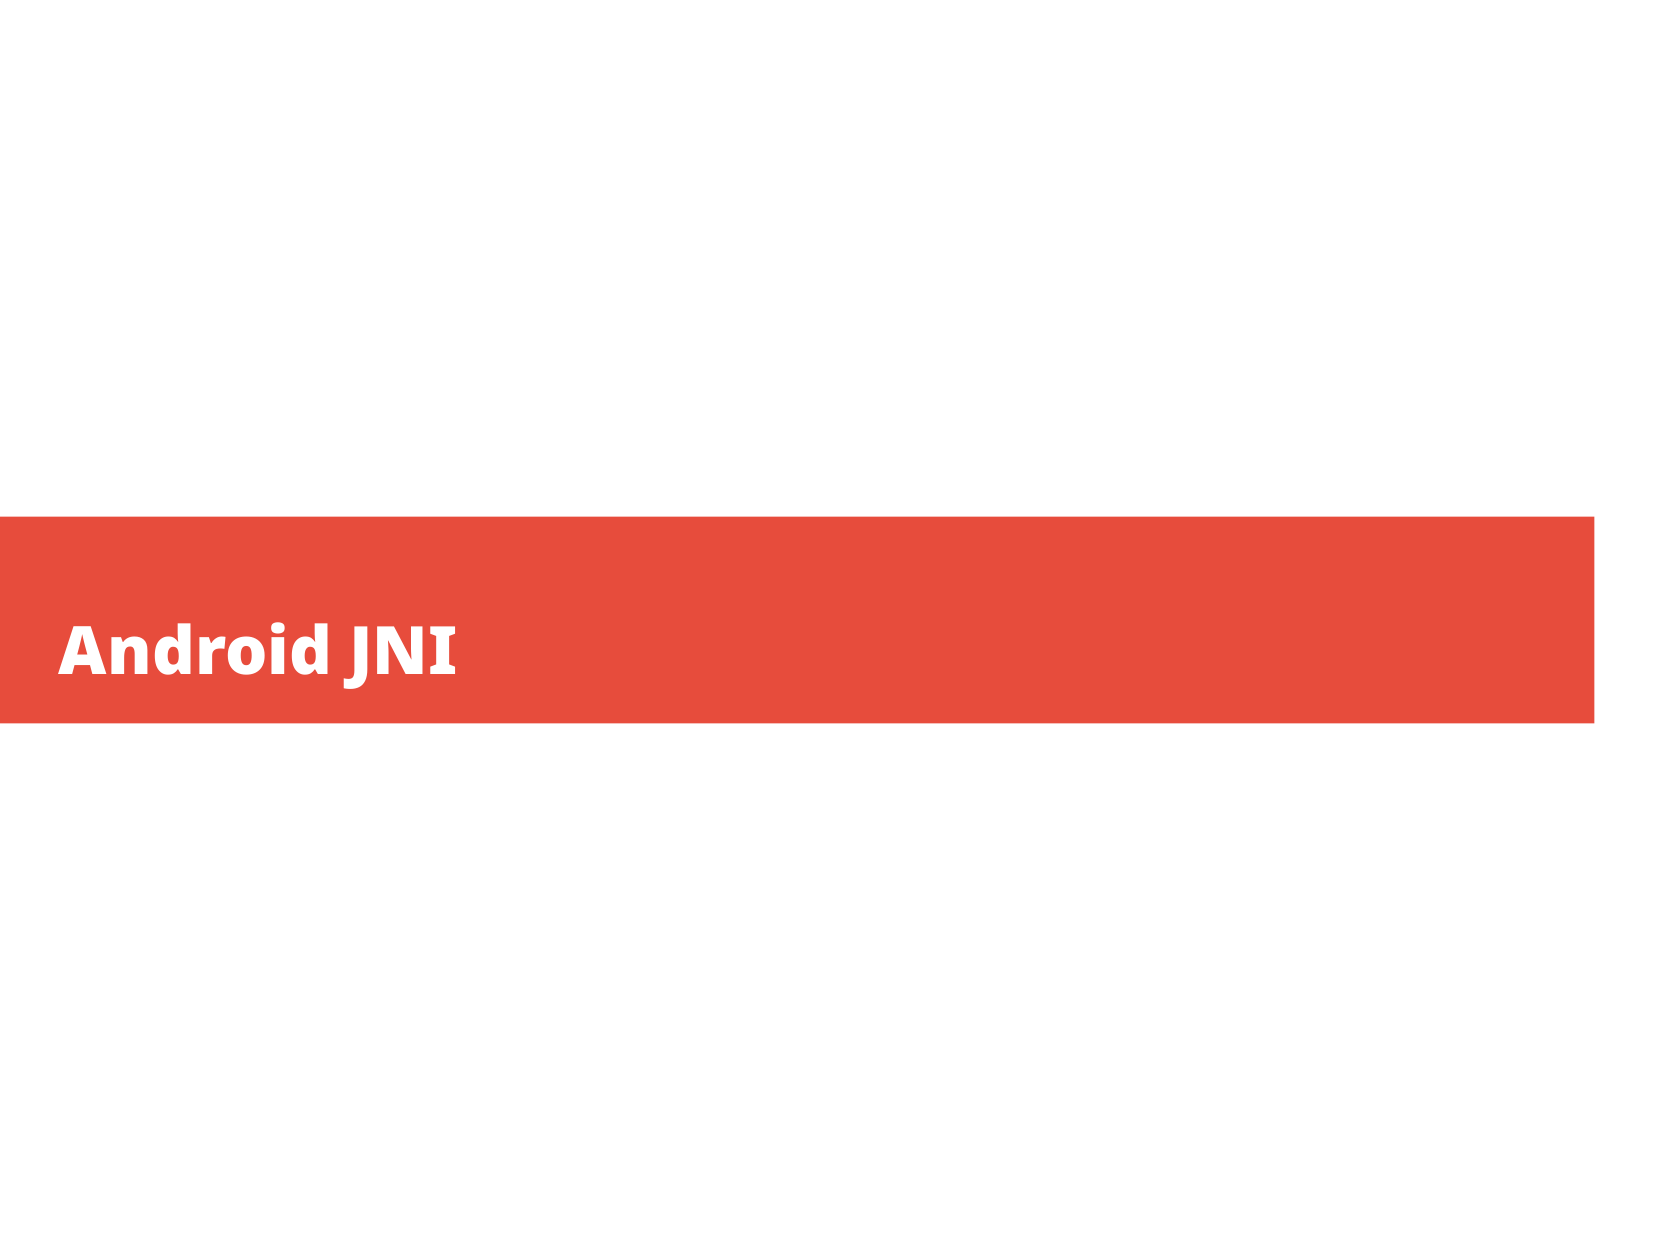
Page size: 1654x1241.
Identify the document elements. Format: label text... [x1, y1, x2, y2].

title Android JNI [59, 546, 1595, 694]
